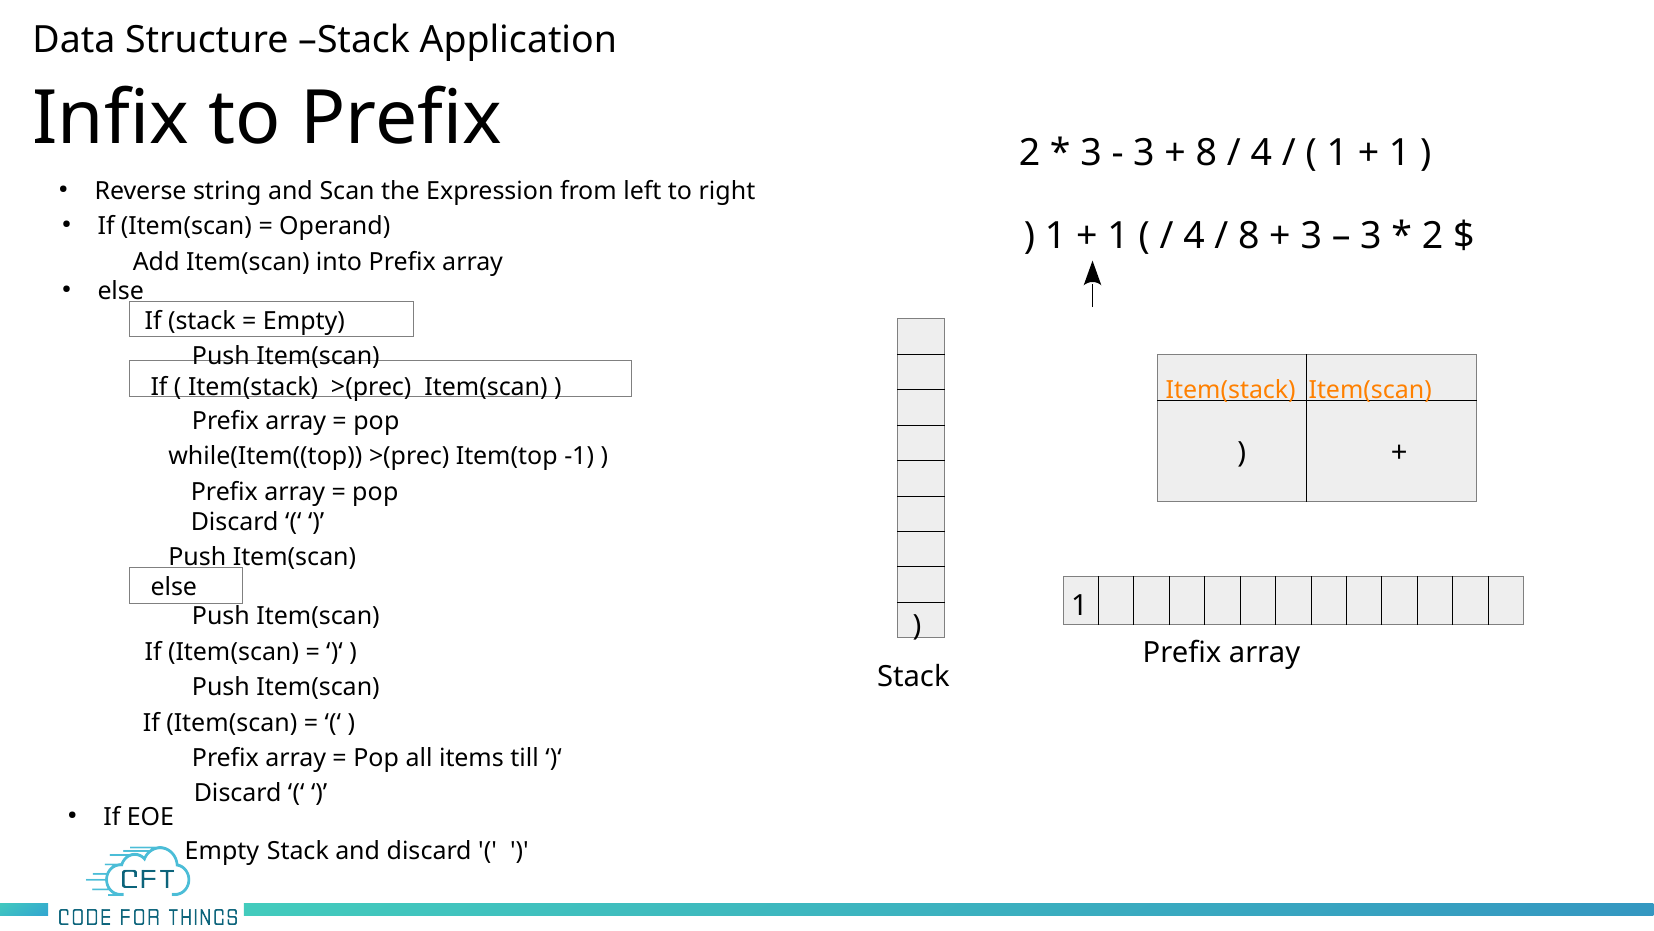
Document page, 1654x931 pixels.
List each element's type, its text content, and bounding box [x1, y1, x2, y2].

text_box [897, 355, 945, 389]
text_box [1134, 576, 1169, 624]
text_box ) 1 + 1 ( / 4 / 8 + 3 – 3 * 2 $ [973, 200, 1577, 260]
text_box [1347, 576, 1381, 625]
text_box + [1376, 423, 1431, 473]
text_box [897, 426, 945, 460]
text_box If (stack = Empty) [94, 295, 449, 355]
text_box Stack [862, 647, 973, 697]
text_box Reverse string and Scan the Expression from left to right [44, 165, 960, 225]
text_box else [100, 561, 243, 621]
text_box Push Item(scan) [118, 531, 390, 576]
text_box [1453, 576, 1488, 625]
text_box [1205, 576, 1240, 624]
text_box If (Item(scan) = Operand) [47, 200, 491, 260]
text_box [1241, 576, 1275, 624]
text_box 2 * 3 - 3 + 8 / 4 / ( 1 + 1 ) [968, 118, 1554, 178]
text_box If (Item(scan) = ‘)‘ ) [94, 625, 508, 671]
text_box [1312, 576, 1346, 625]
text_box 1 [1056, 576, 1105, 627]
text_box [897, 461, 945, 496]
text_box Push Item(scan) [141, 661, 473, 706]
text_box [897, 497, 945, 531]
text_box Prefix array = pop [141, 395, 498, 430]
text_box else [47, 265, 213, 325]
text_box [1276, 576, 1311, 624]
text_box Discard ‘(‘ ‘)’ [143, 767, 475, 812]
text_box ) [897, 596, 943, 646]
text_box [1307, 354, 1477, 360]
text_box Item(stack) Item(scan) [1115, 360, 1483, 410]
text_box [897, 532, 945, 566]
text_box [897, 318, 945, 354]
text_box [1170, 576, 1204, 624]
title Data Structure –Stack Application Infix to Prefix [32, 12, 1536, 166]
text_box Empty Stack and discard '(' ')' [134, 820, 656, 880]
text_box Prefix array = pop [140, 466, 442, 526]
text_box while(Item((top)) >(prec) Item(top -1) ) [118, 430, 762, 489]
text_box Prefix array = Pop all items till ‘)‘ [141, 732, 685, 792]
text_box [1418, 576, 1452, 625]
text_box ) [1222, 423, 1267, 473]
text_box Prefix array [1128, 624, 1341, 674]
text_box Discard ‘(‘ ‘)’ [140, 496, 376, 531]
text_box [1382, 576, 1417, 625]
text_box [1307, 410, 1477, 502]
text_box If ( Item(stack) >(prec) Item(scan) ) [100, 360, 632, 406]
text_box Push Item(scan) [141, 590, 414, 625]
text_box Push Item(scan) [141, 330, 473, 390]
text_box If EOE [53, 791, 201, 836]
text_box [1489, 576, 1524, 625]
text_box [1105, 576, 1133, 625]
text_box [1157, 354, 1306, 360]
text_box [1157, 410, 1306, 502]
text_box If (Item(scan) = ‘(‘ ) [92, 696, 449, 756]
text_box Add Item(scan) into Prefix array [82, 236, 780, 286]
text_box [897, 567, 945, 602]
picture [59, 846, 237, 925]
text_box [897, 390, 945, 425]
